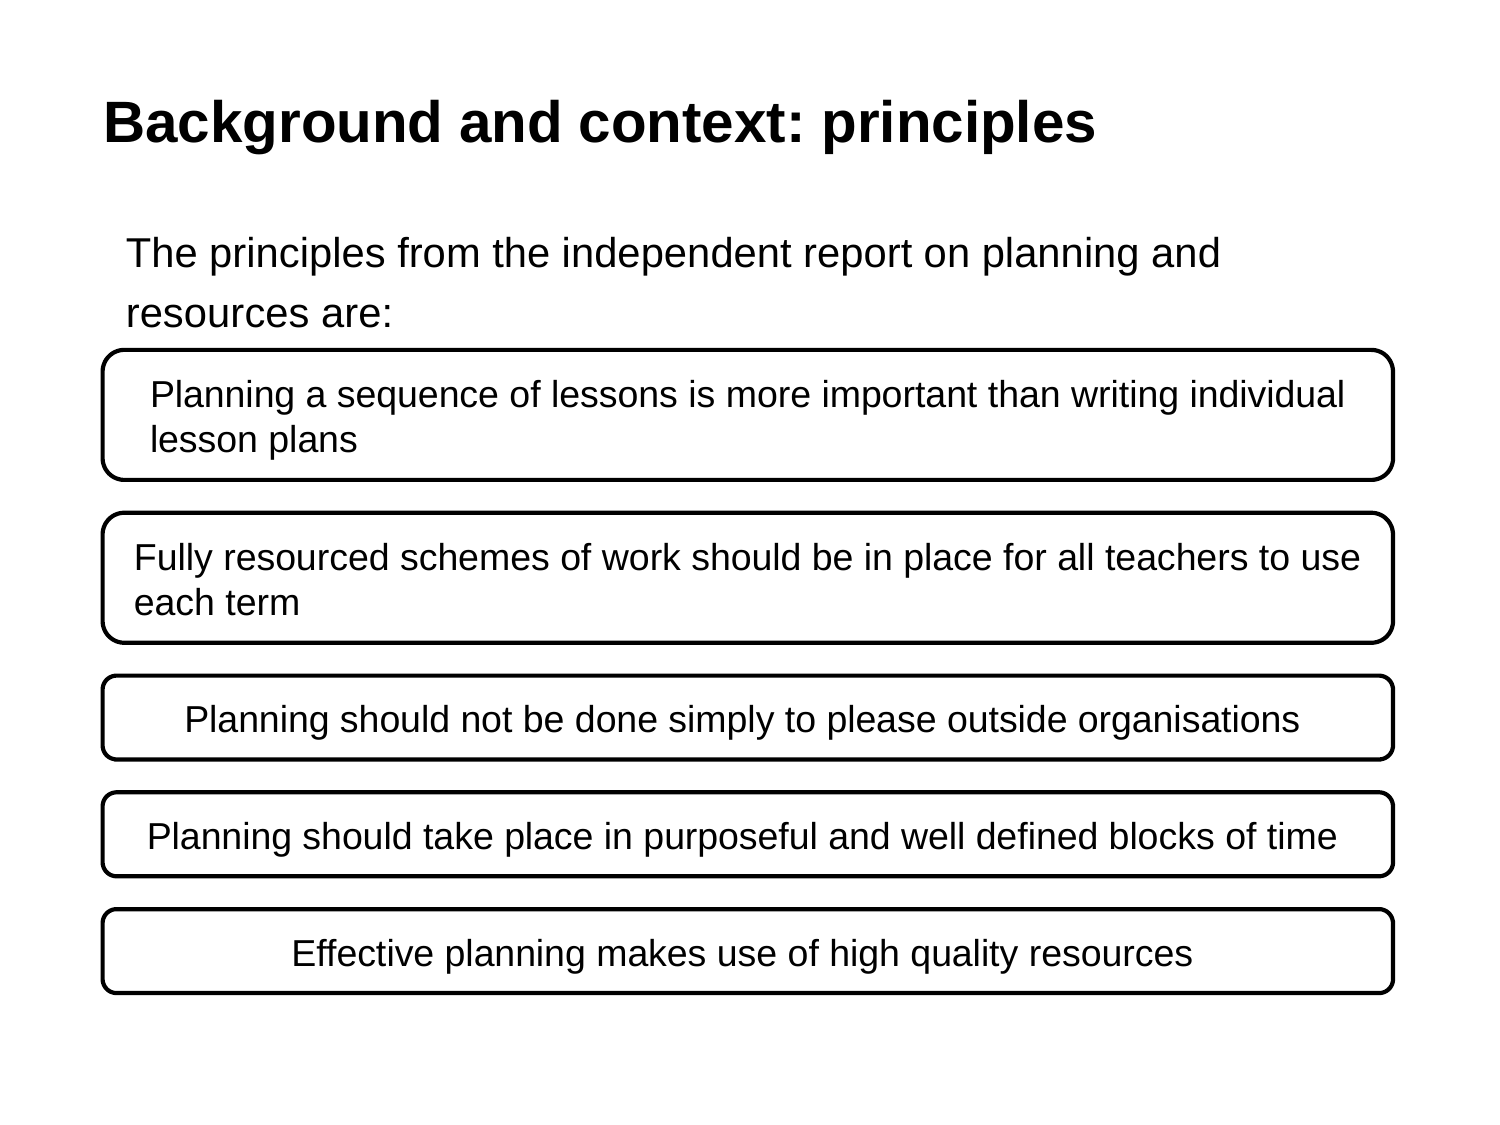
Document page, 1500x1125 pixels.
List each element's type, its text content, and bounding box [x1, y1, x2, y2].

text_box Planning should not be done simply to please outside organisations [102, 675, 1394, 760]
text_box Fully resourced schemes of work should be in place for all teachers to use each term [102, 512, 1394, 643]
text_box Effective planning makes use of high quality resources [102, 909, 1394, 994]
text_box Planning should take place in purposeful and well defined blocks of time [102, 792, 1394, 877]
title Background and context: principles [88, 66, 1365, 173]
list The principles from the independent report on planning and resources are: [110, 208, 1387, 350]
text_box Planning a sequence of lessons is more important than writing individual lesson plans [102, 349, 1394, 480]
